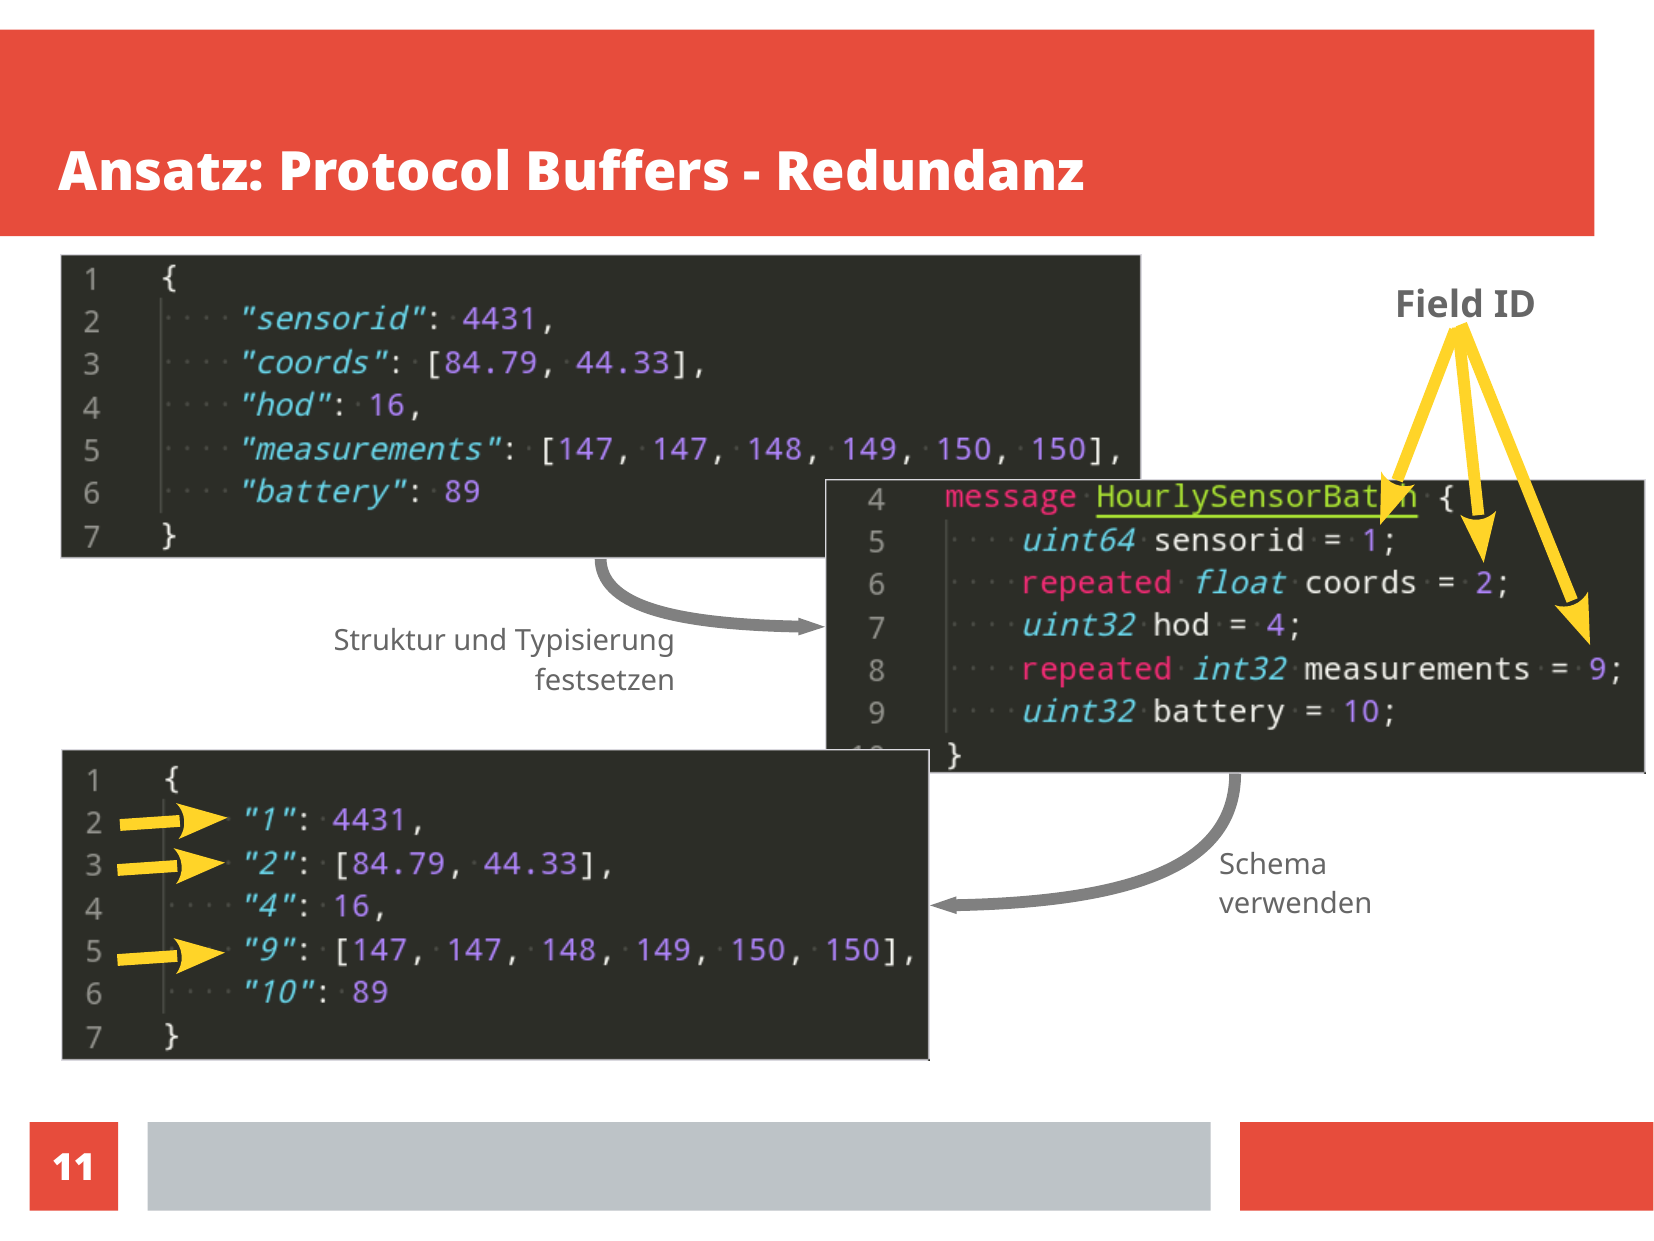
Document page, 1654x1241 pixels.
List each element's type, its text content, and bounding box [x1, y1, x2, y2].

picture [60, 254, 1646, 1061]
text_box Schema verwenden [1204, 835, 1430, 1004]
text_box Struktur und Typisierung festsetzen [195, 612, 691, 749]
title Ansatz: Protocol Buffers - Redundanz [59, 59, 1595, 207]
text_box Field ID [1380, 270, 1576, 387]
